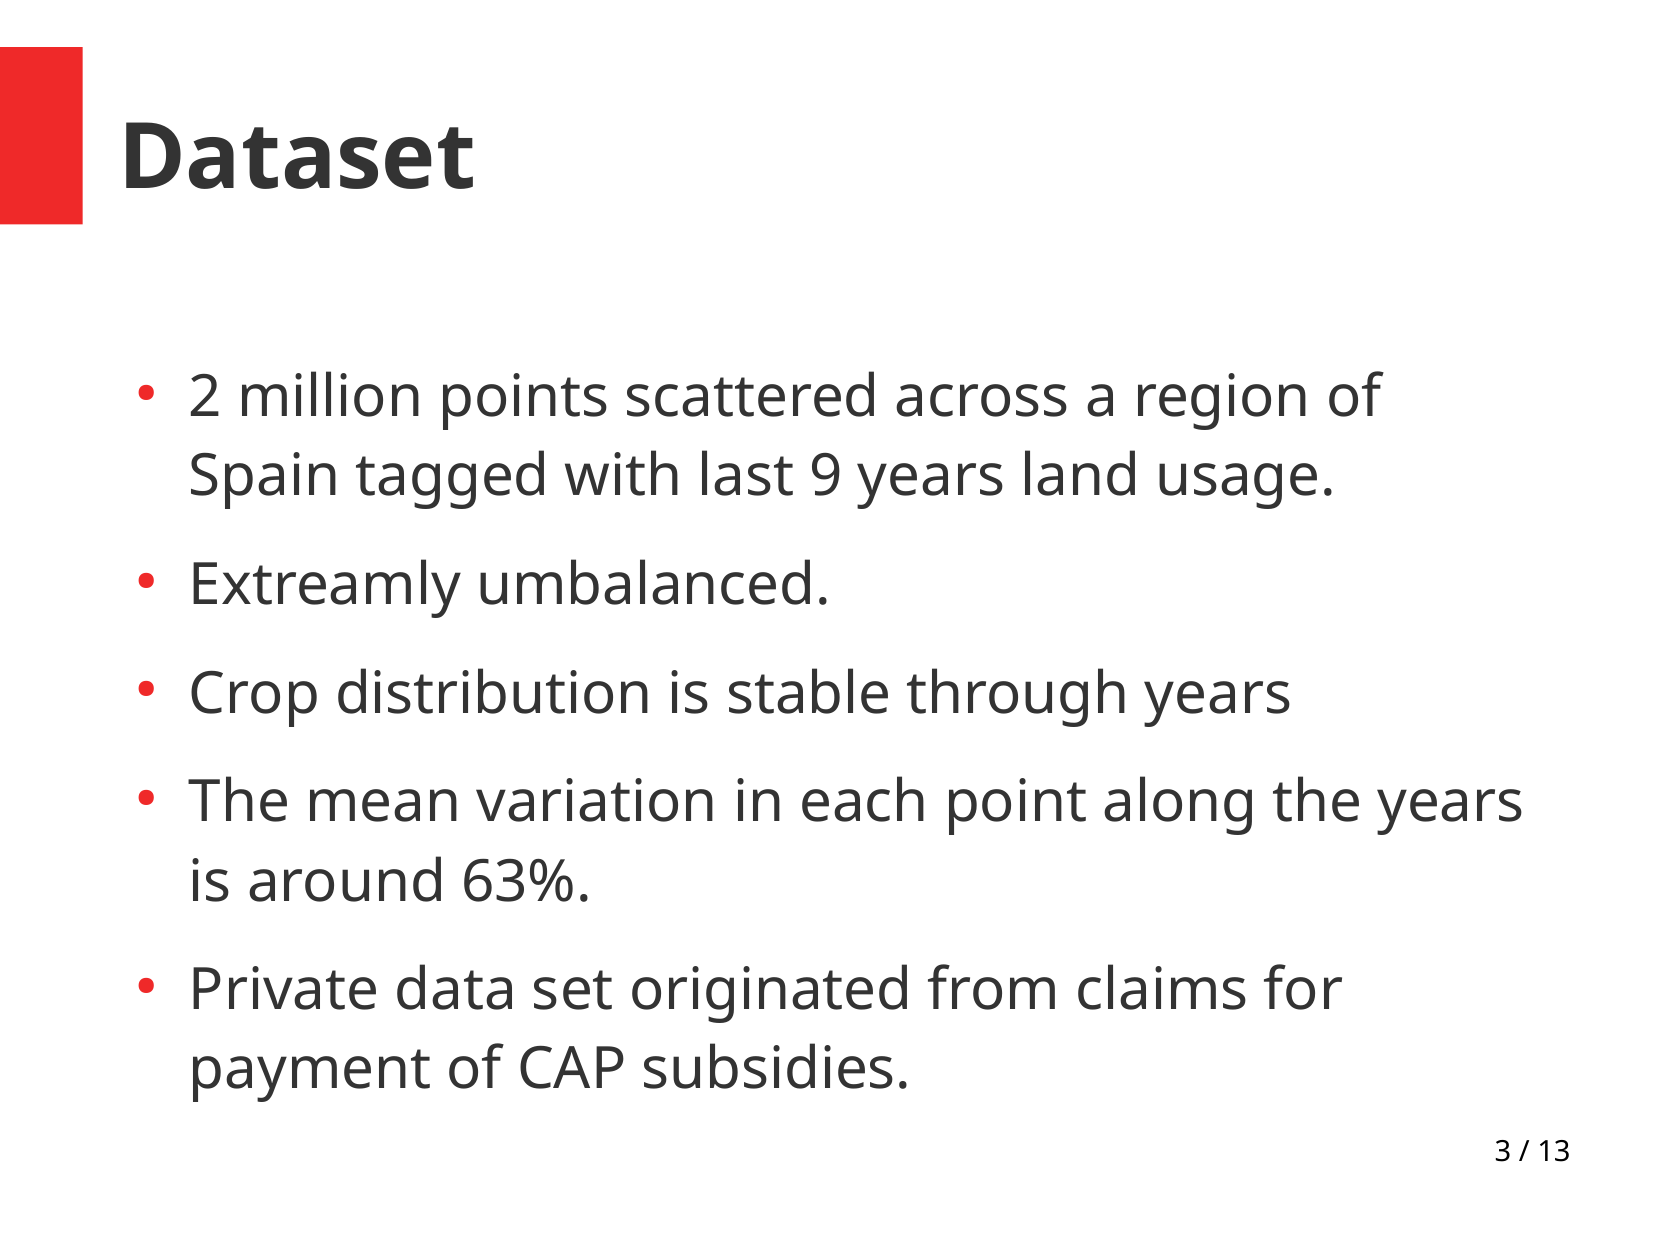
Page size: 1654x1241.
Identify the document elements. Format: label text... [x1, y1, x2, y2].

title Dataset [118, 49, 1571, 257]
list 2 million points scattered across a region of Spain tagged with last 9 years land usage. Extreamly umbalanced. Crop distribution is stable through years The mean variation in each point along the years is around 63%. Private data set originated from claims for payment of CAP subsidies. [118, 354, 1536, 1074]
